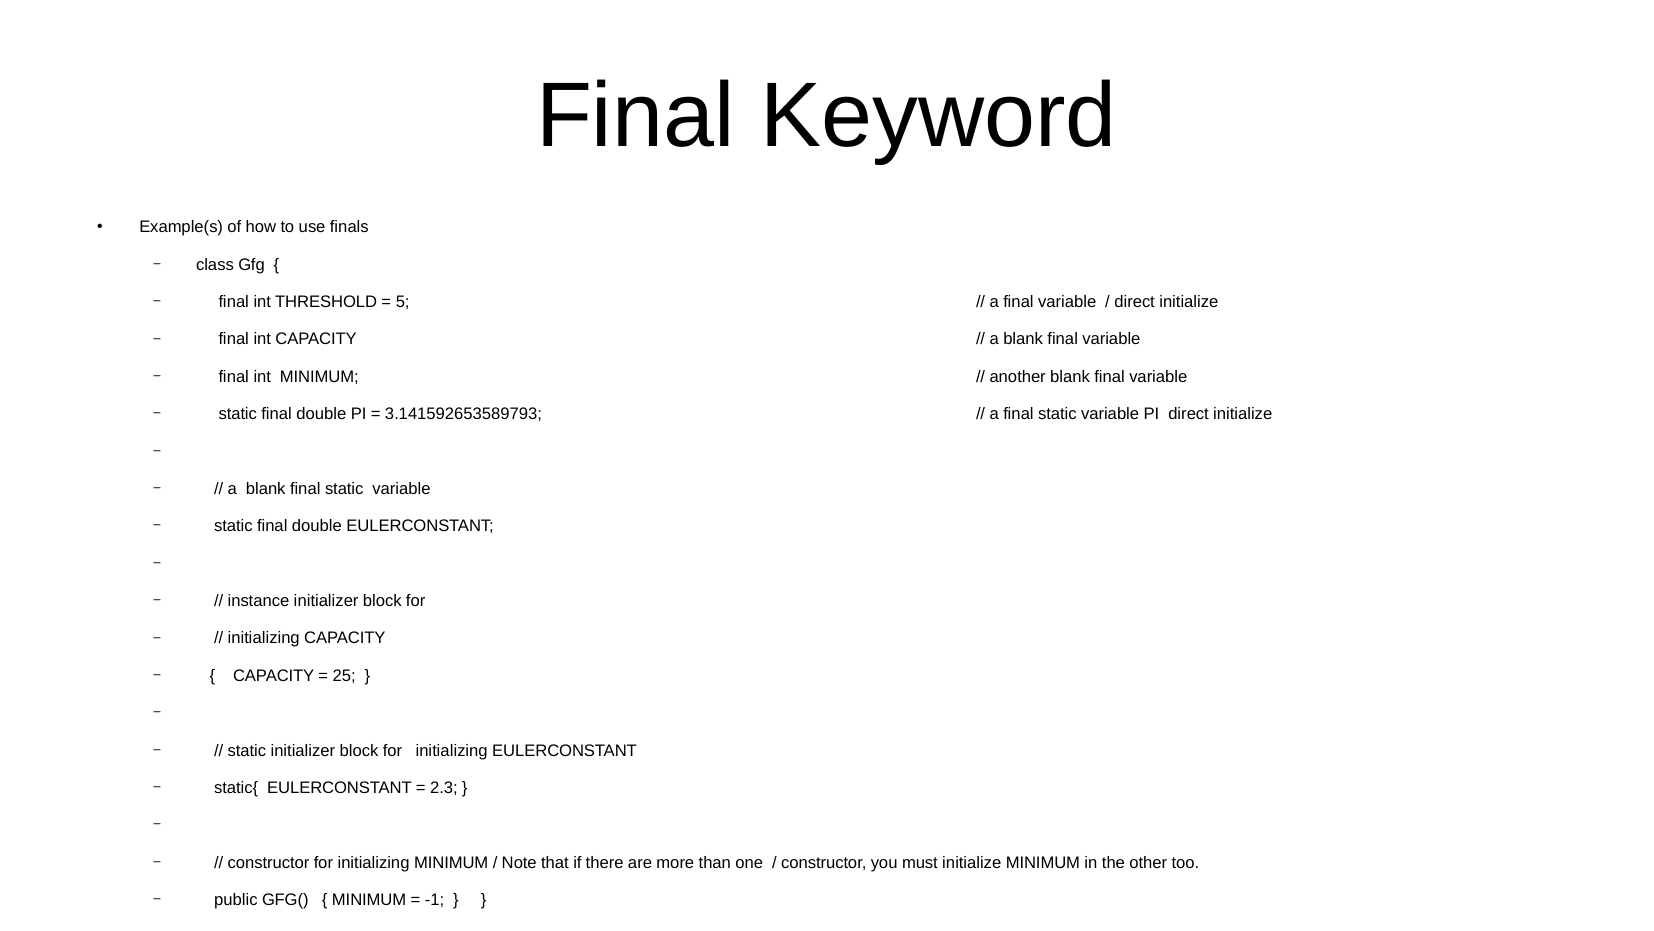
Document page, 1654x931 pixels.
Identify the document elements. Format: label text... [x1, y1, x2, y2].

title Final Keyword [82, 37, 1571, 193]
list Example(s) of how to use finals class Gfg { final int THRESHOLD = 5; // a final variable / direct initialize final int CAPACITY // a blank final variable final int MINIMUM; // another blank final variable static final double PI = 3.141592653589793; // a final static variable PI direct initialize // a blank final static variable static final double EULERCONSTANT; // instance initializer block for // initializing CAPACITY { CAPACITY = 25; } // static initializer block for initializing EULERCONSTANT static{ EULERCONSTANT = 2.3; } // constructor for initializing MINIMUM / Note that if there are more than one / constructor, you must initialize MINIMUM in the other too. public GFG() { MINIMUM = -1; } } [82, 217, 1621, 916]
